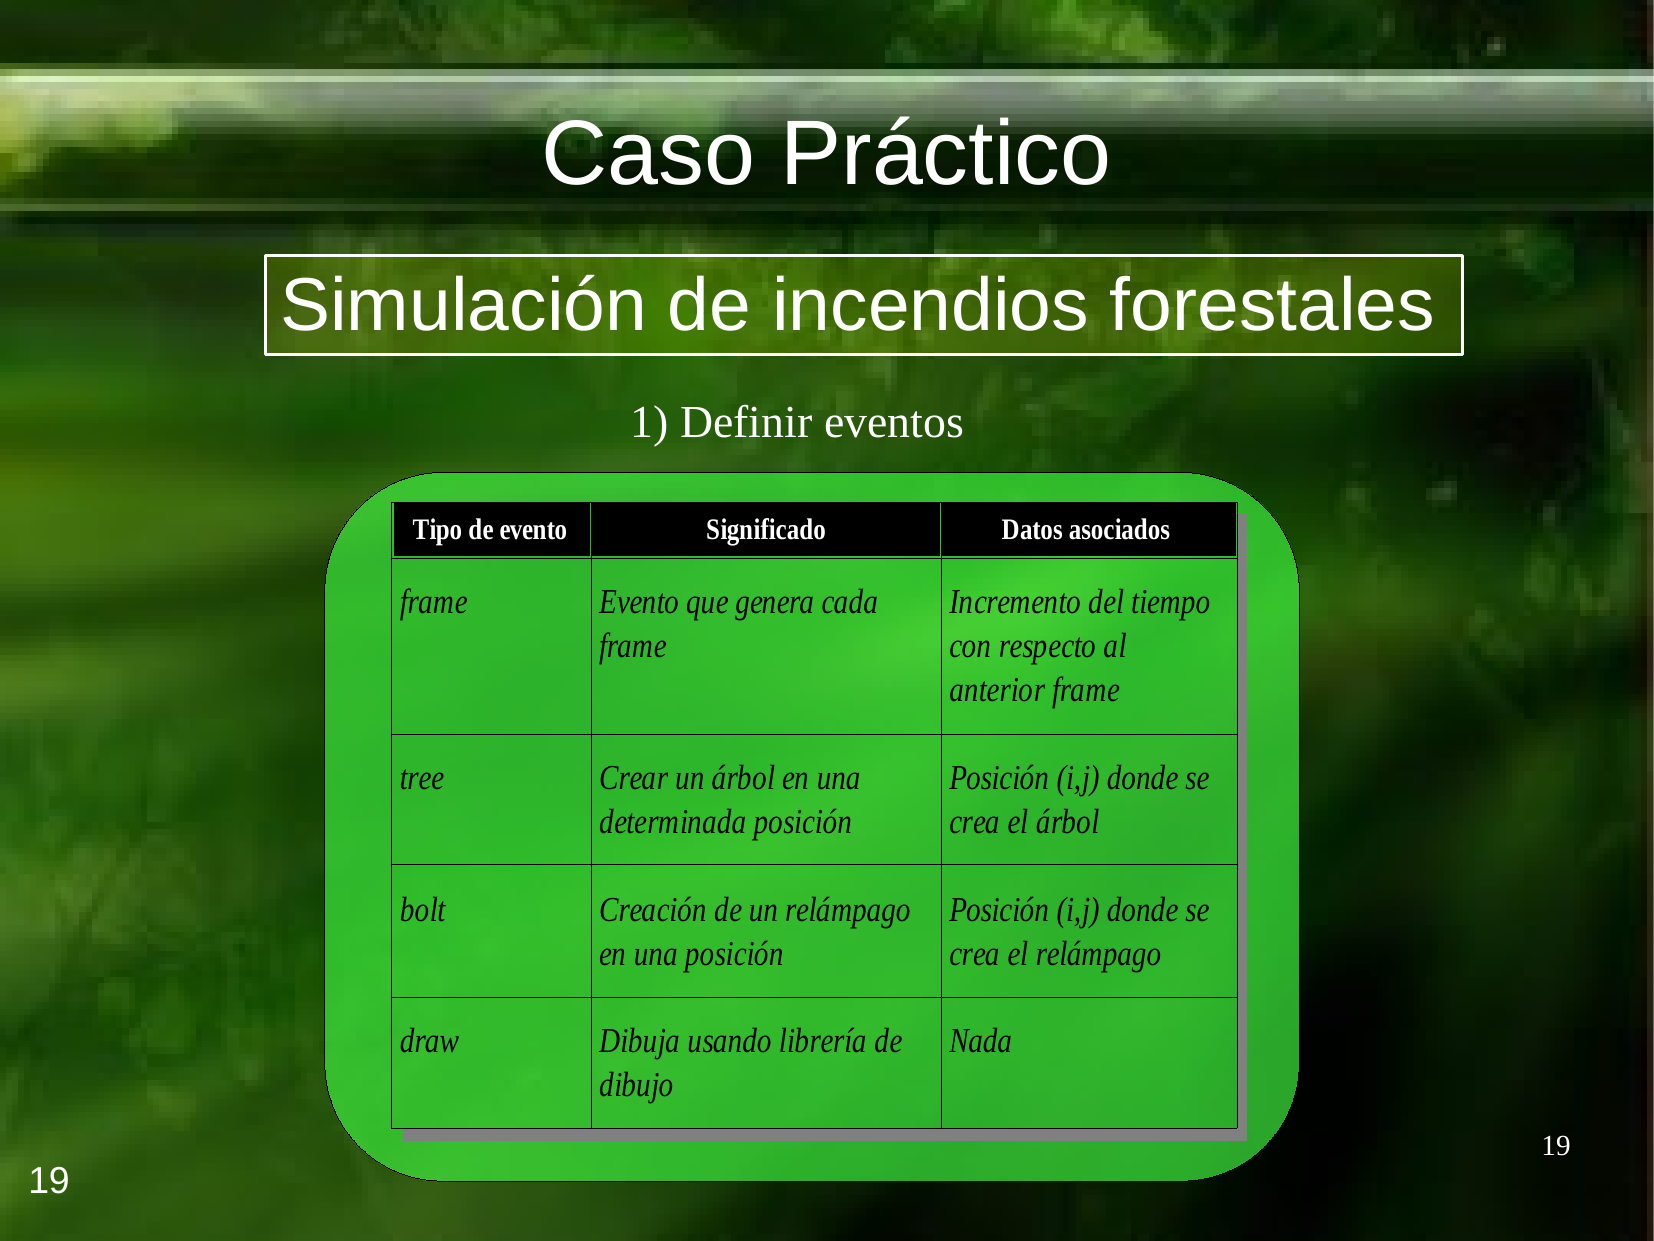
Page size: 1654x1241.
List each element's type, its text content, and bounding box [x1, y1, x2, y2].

text_box Simulación de incendios forestales [265, 255, 1463, 355]
picture [0, 0, 1654, 1241]
chart [324, 501, 1328, 1241]
text_box 1) Definir eventos [442, 377, 1152, 443]
title Caso Práctico [82, 56, 1571, 250]
text_box [365, 472, 1259, 501]
text_box <número> [13, 1151, 214, 1222]
